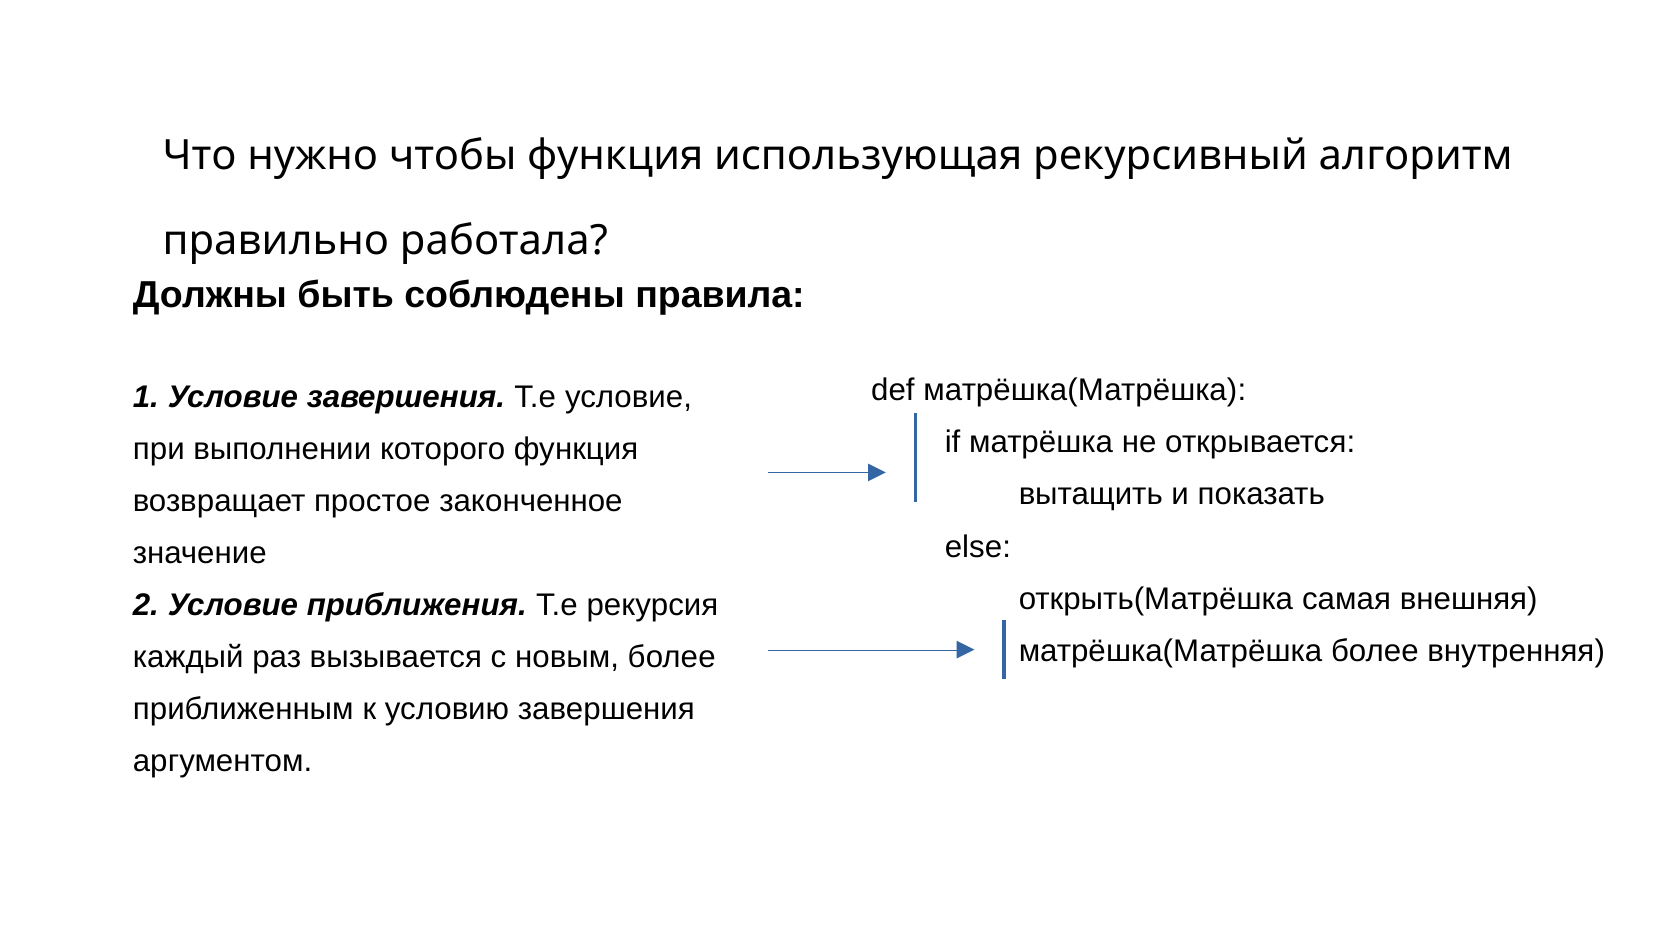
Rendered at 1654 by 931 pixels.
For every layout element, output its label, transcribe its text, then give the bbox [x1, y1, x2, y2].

text_box def матрёшка(Матрёшка): if матрёшка не открывается: вытащить и показать else: открыть(Матрёшка самая внешняя) матрёшка(Матрёшка более внутренняя) [856, 347, 1625, 739]
text_box Что нужно чтобы функция использующая рекурсивный алгоритм правильно работала? [147, 88, 1595, 214]
text_box Должны быть соблюдены правила: [118, 265, 857, 325]
text_box 1. Условие завершения. Т.е условие, при выполнении которого функция возвращает простое законченное значение 2. Условие приближения. Т.е рекурсия каждый раз вызывается с новым, более приближенным к условию завершения аргументом. [118, 354, 768, 786]
